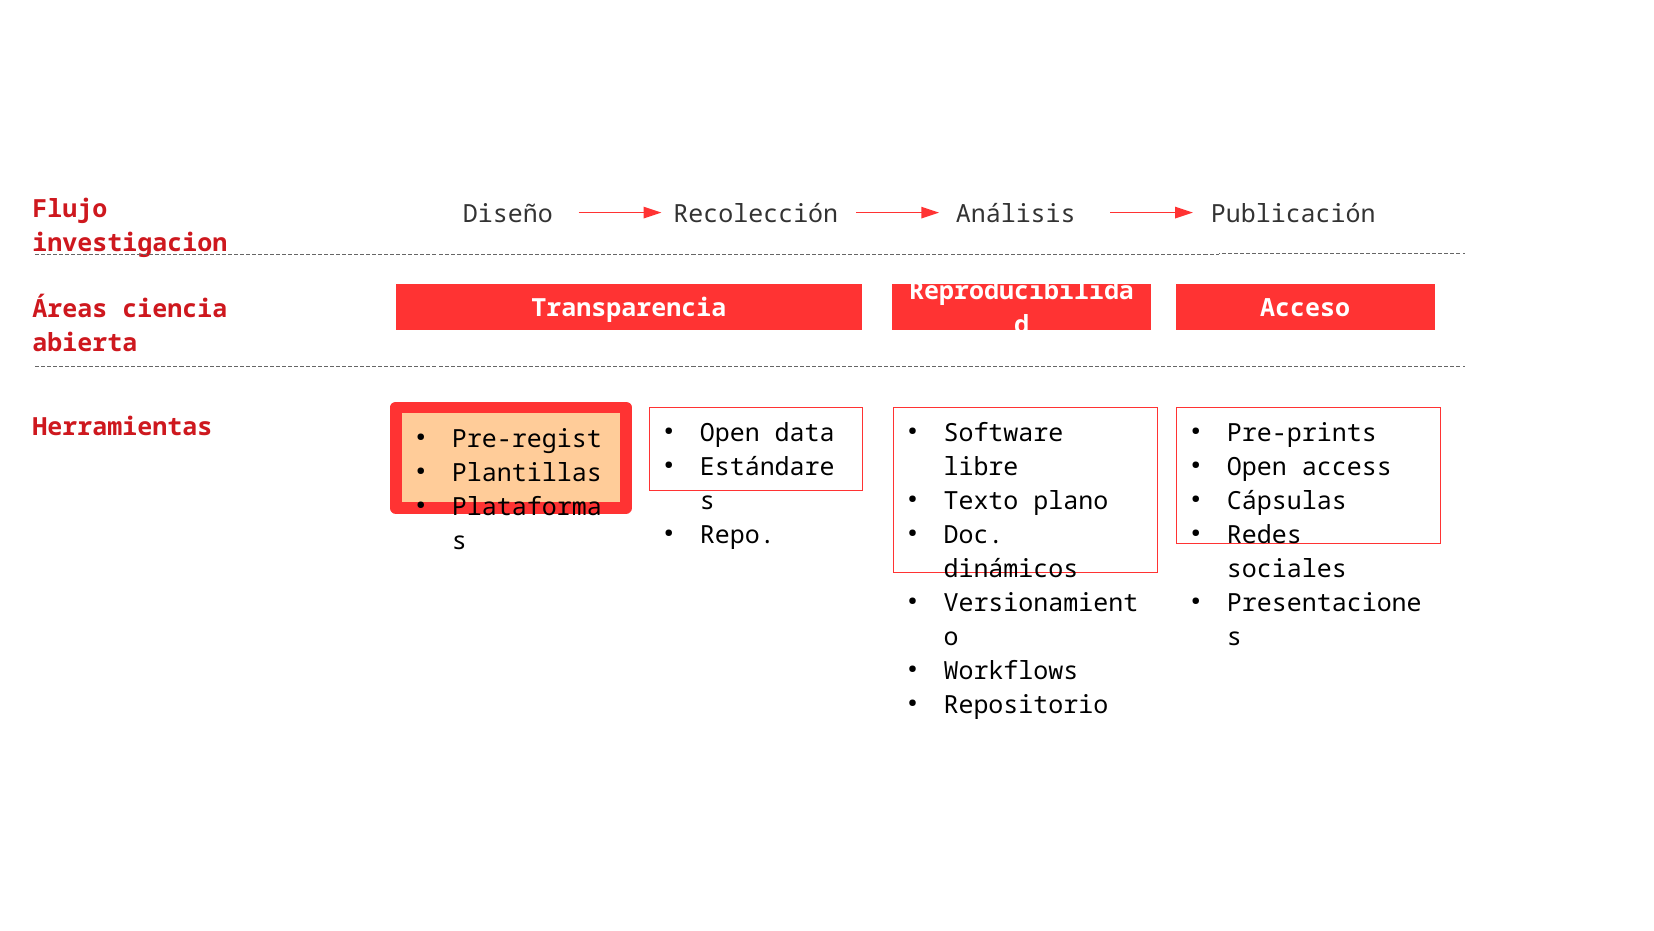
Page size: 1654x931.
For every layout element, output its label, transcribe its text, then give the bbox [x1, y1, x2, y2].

text_box Publicación [1181, 188, 1406, 237]
text_box Recolección [643, 188, 869, 237]
text_box Acceso [1175, 283, 1436, 331]
text_box Pre-prints Open access Cápsulas Redes sociales Presentaciones [1176, 407, 1441, 544]
text_box Reproducibilidad [891, 283, 1152, 331]
text_box Áreas ciencia abierta [17, 283, 331, 364]
text_box Herramientas [17, 401, 331, 483]
text_box Transparencia [395, 283, 863, 331]
text_box Flujo investigacion [17, 183, 302, 231]
text_box Diseño [395, 188, 621, 237]
text_box Software libre Texto plano Doc. dinámicos Versionamiento Workflows Repositorio [893, 407, 1158, 573]
text_box Pre-regist Plantillas Plataformas [395, 407, 626, 508]
text_box Open data Estándares Repo. [649, 407, 863, 491]
text_box Análisis [903, 188, 1128, 237]
